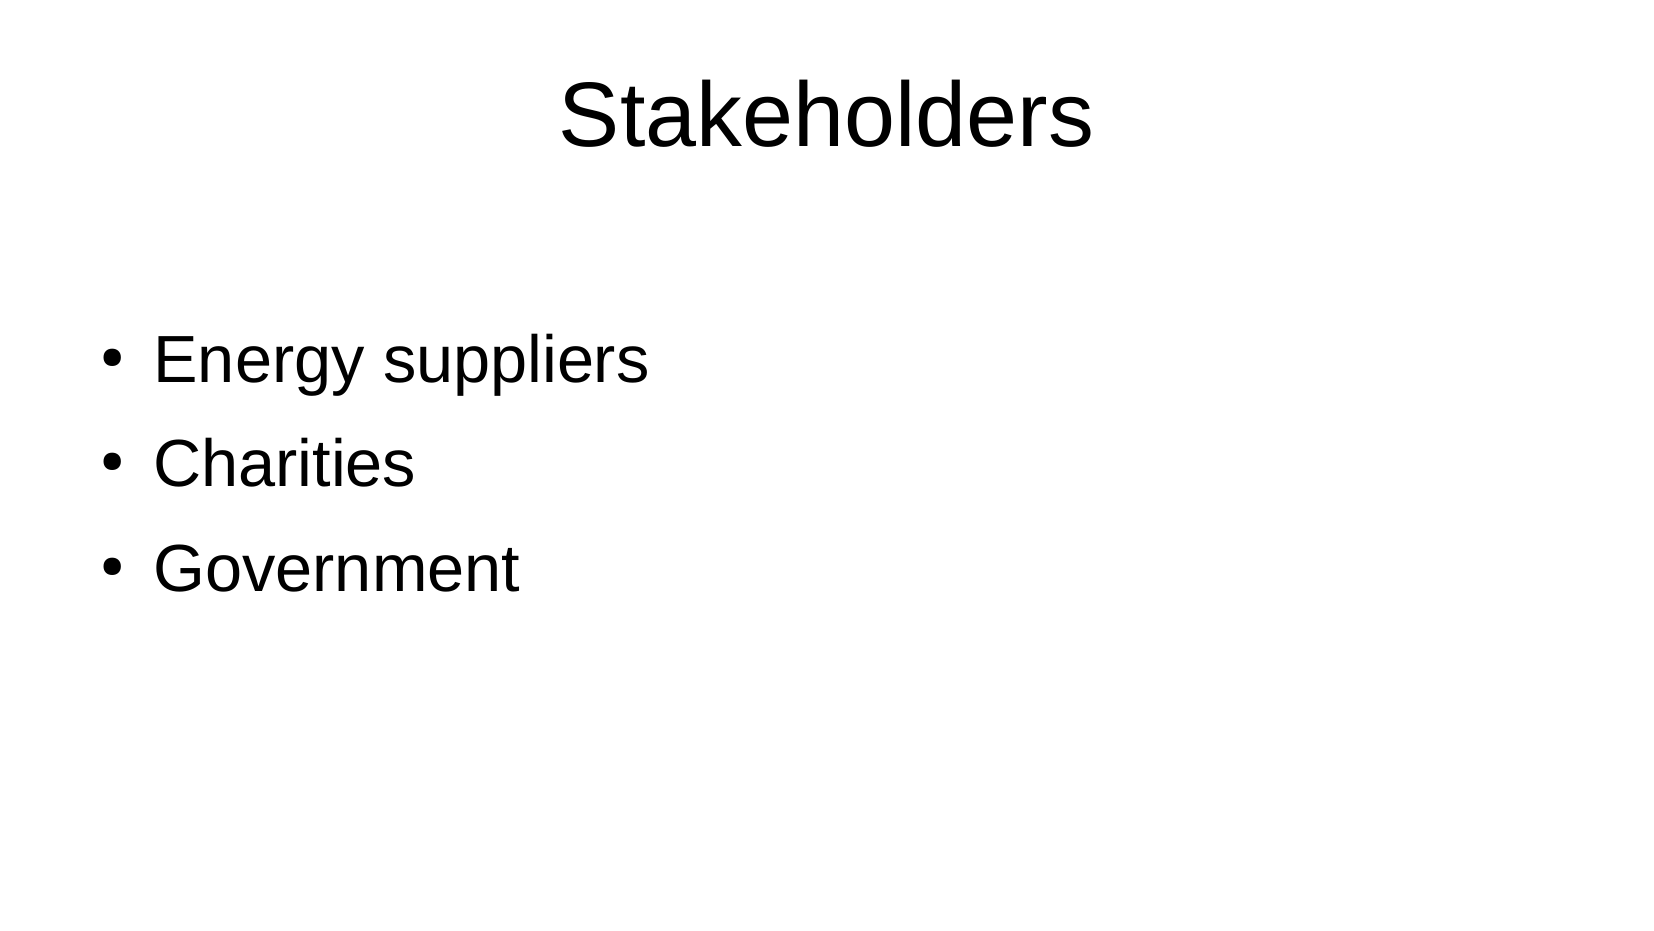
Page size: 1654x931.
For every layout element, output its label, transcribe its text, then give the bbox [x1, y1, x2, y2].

list Energy suppliers Charities Government [82, 217, 1571, 758]
title Stakeholders [82, 37, 1571, 193]
